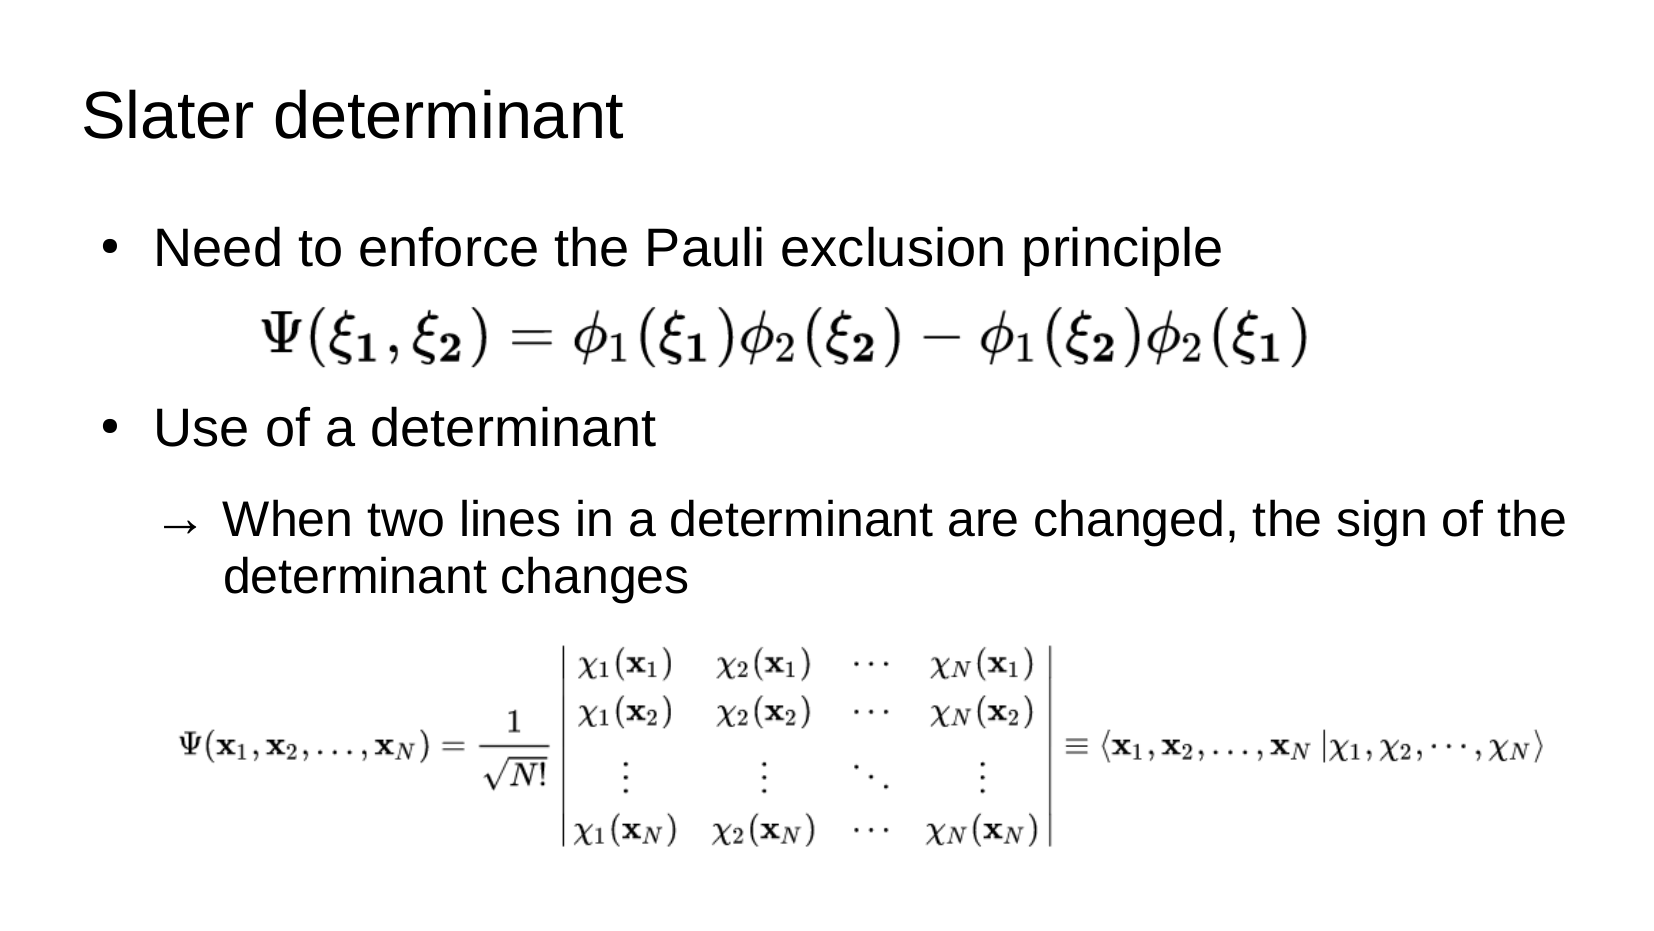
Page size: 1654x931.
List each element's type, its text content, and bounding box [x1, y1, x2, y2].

title Slater determinant [80, 37, 1570, 193]
picture [132, 633, 1547, 861]
picture [243, 276, 1311, 386]
list Need to enforce the Pauli exclusion principle Use of a determinant → When two lines in a determinant are changed, the sign of the determinant changes [82, 217, 1571, 758]
